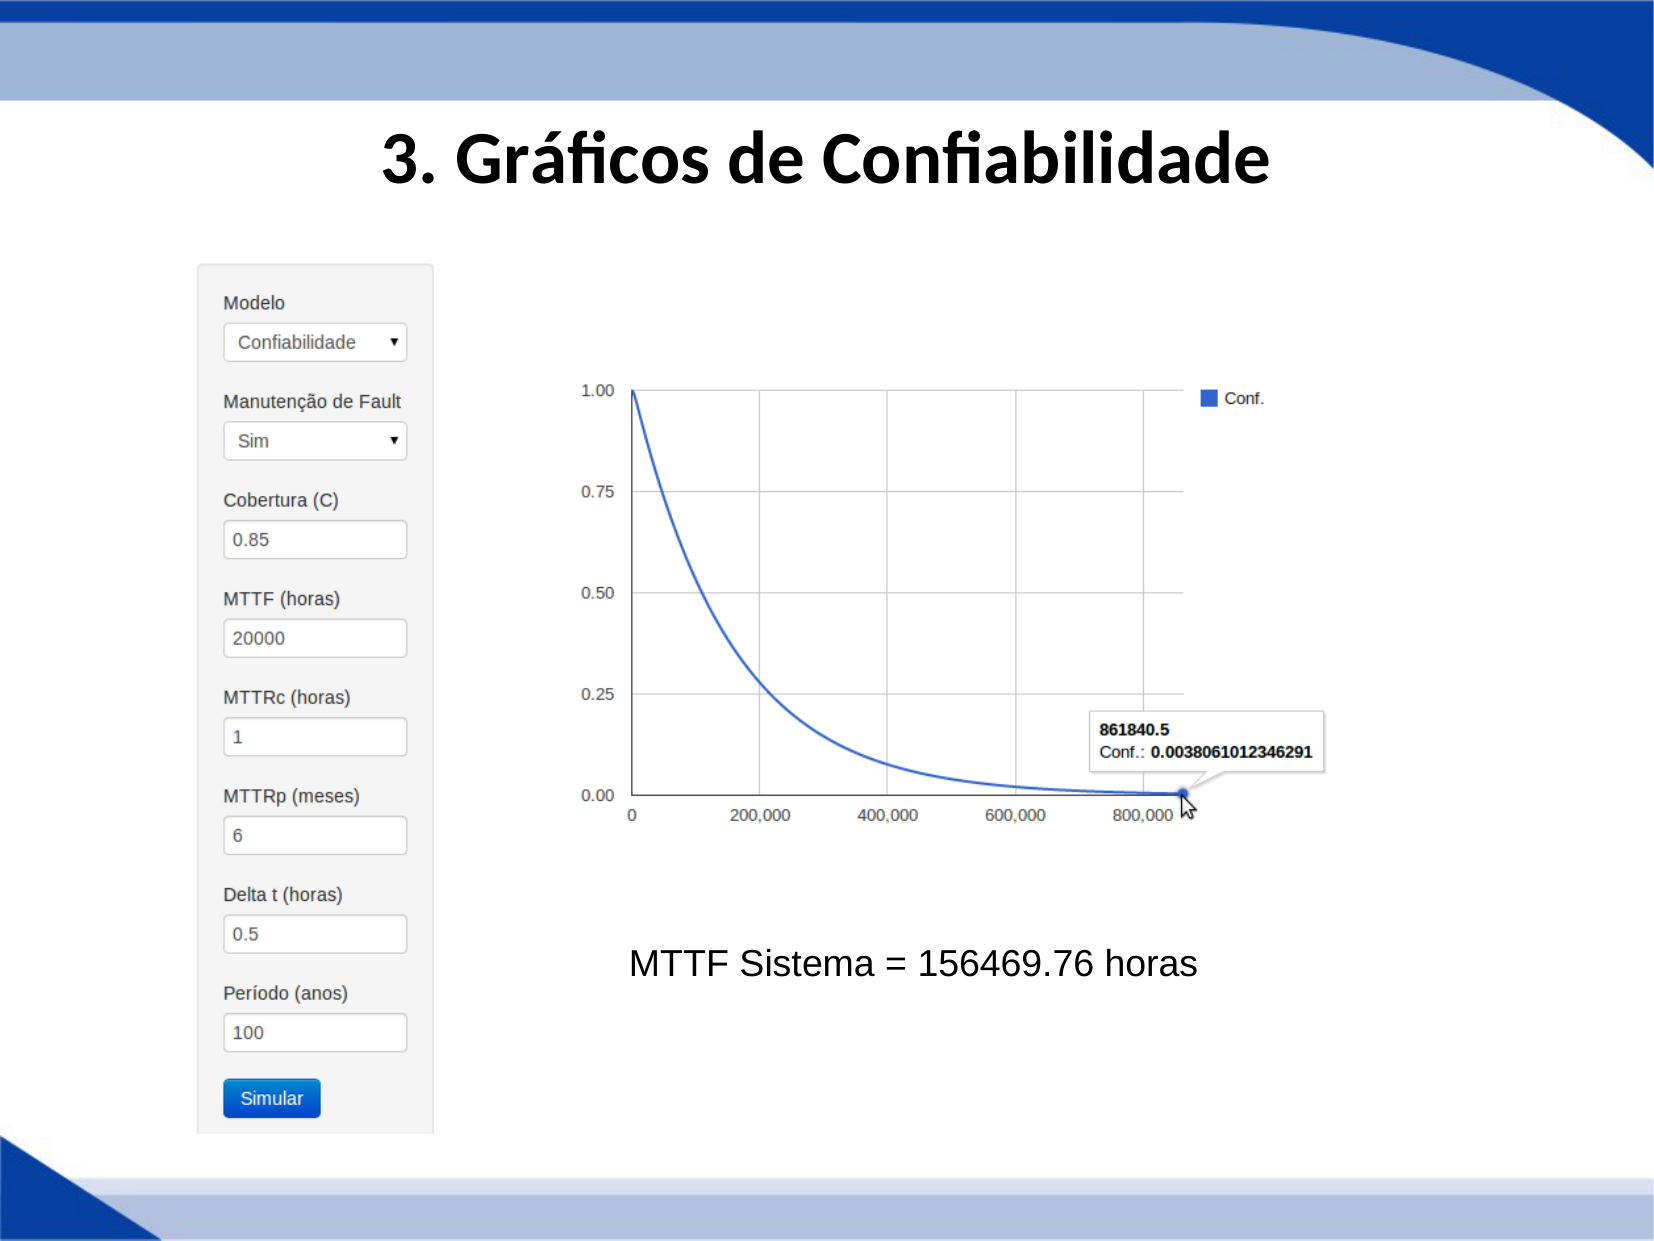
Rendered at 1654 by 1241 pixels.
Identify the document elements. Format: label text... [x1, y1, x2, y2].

picture [0, 0, 1654, 1241]
text_box MTTF Sistema = 156469.76 horas [614, 935, 1214, 993]
title 3. Gráficos de Confiabilidade [82, 49, 1571, 257]
